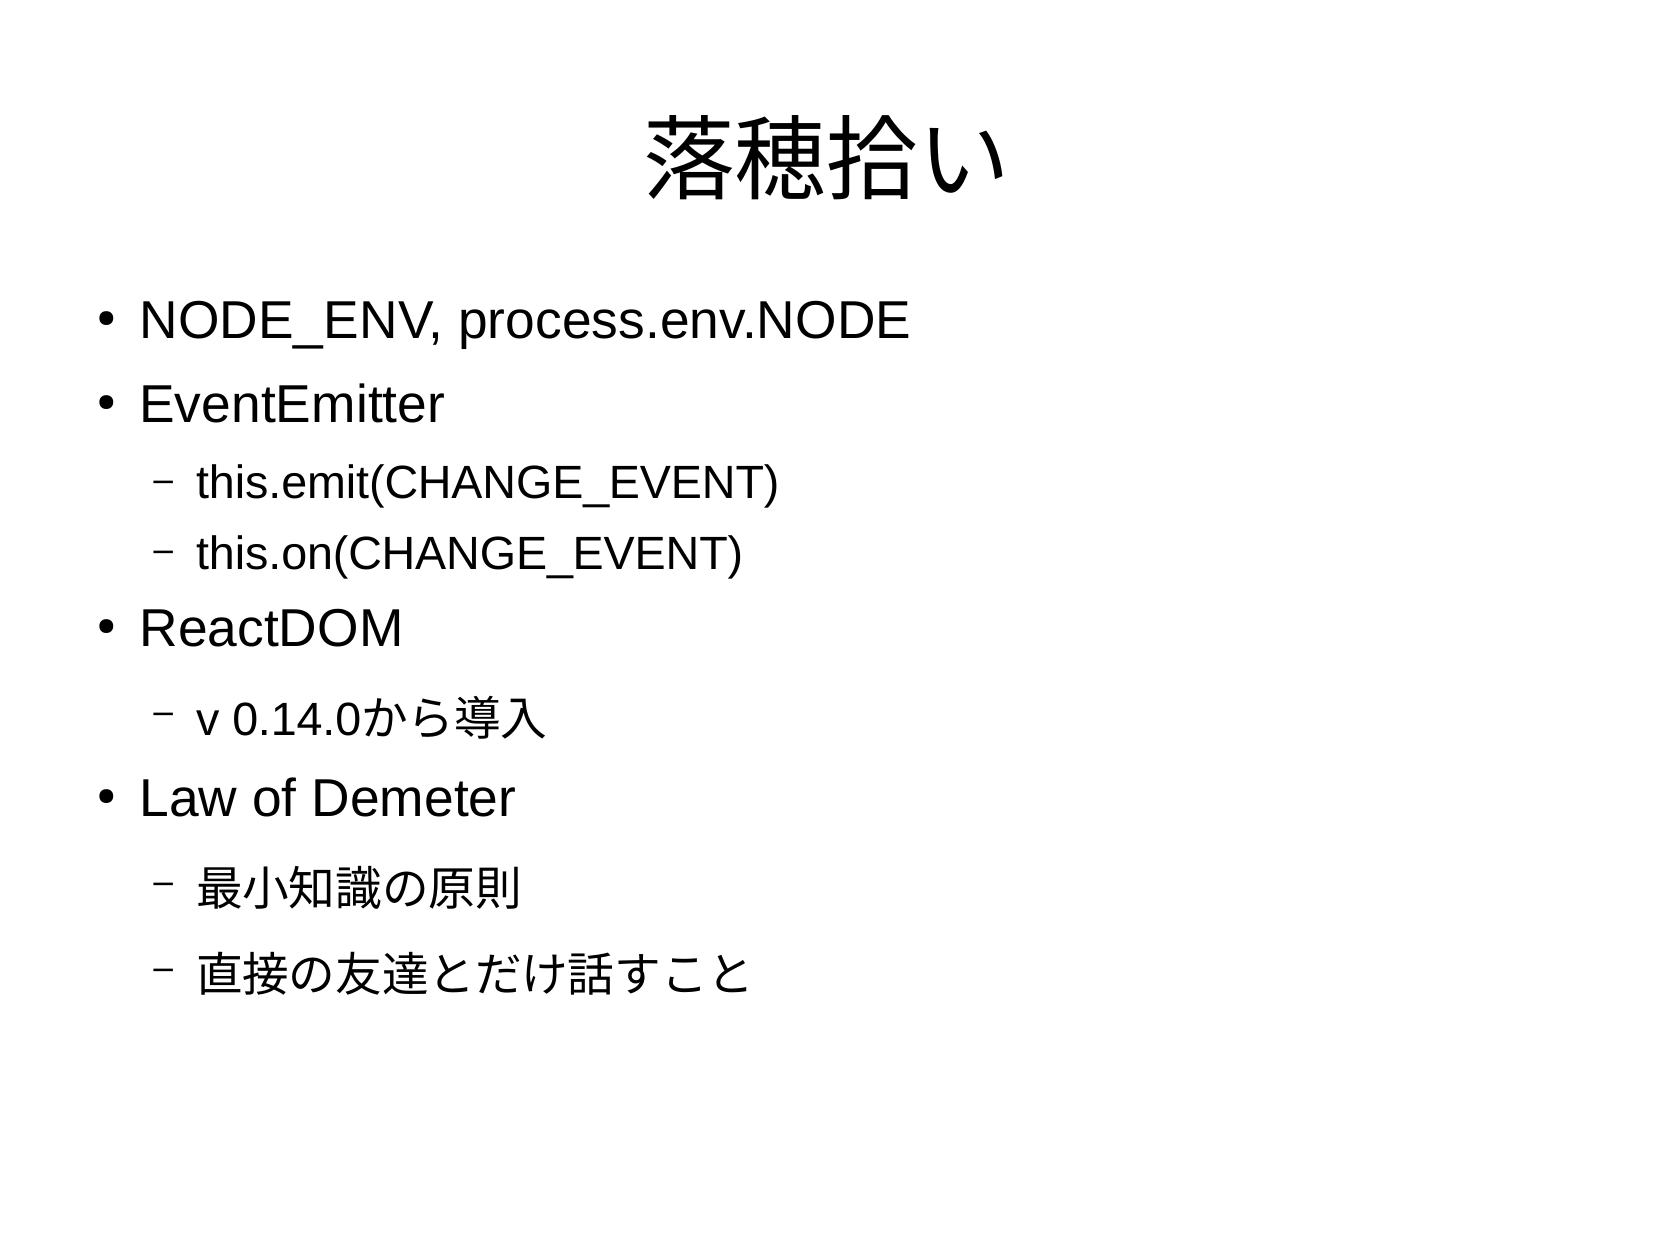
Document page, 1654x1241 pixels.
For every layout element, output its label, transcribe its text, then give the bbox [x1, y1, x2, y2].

title 落穂拾い [82, 49, 1571, 257]
list NODE_ENV, process.env.NODE EventEmitter this.emit(CHANGE_EVENT) this.on(CHANGE_EVENT) ReactDOM v 0.14.0から導入 Law of Demeter 最小知識の原則 直接の友達とだけ話すこと [82, 290, 1571, 1010]
